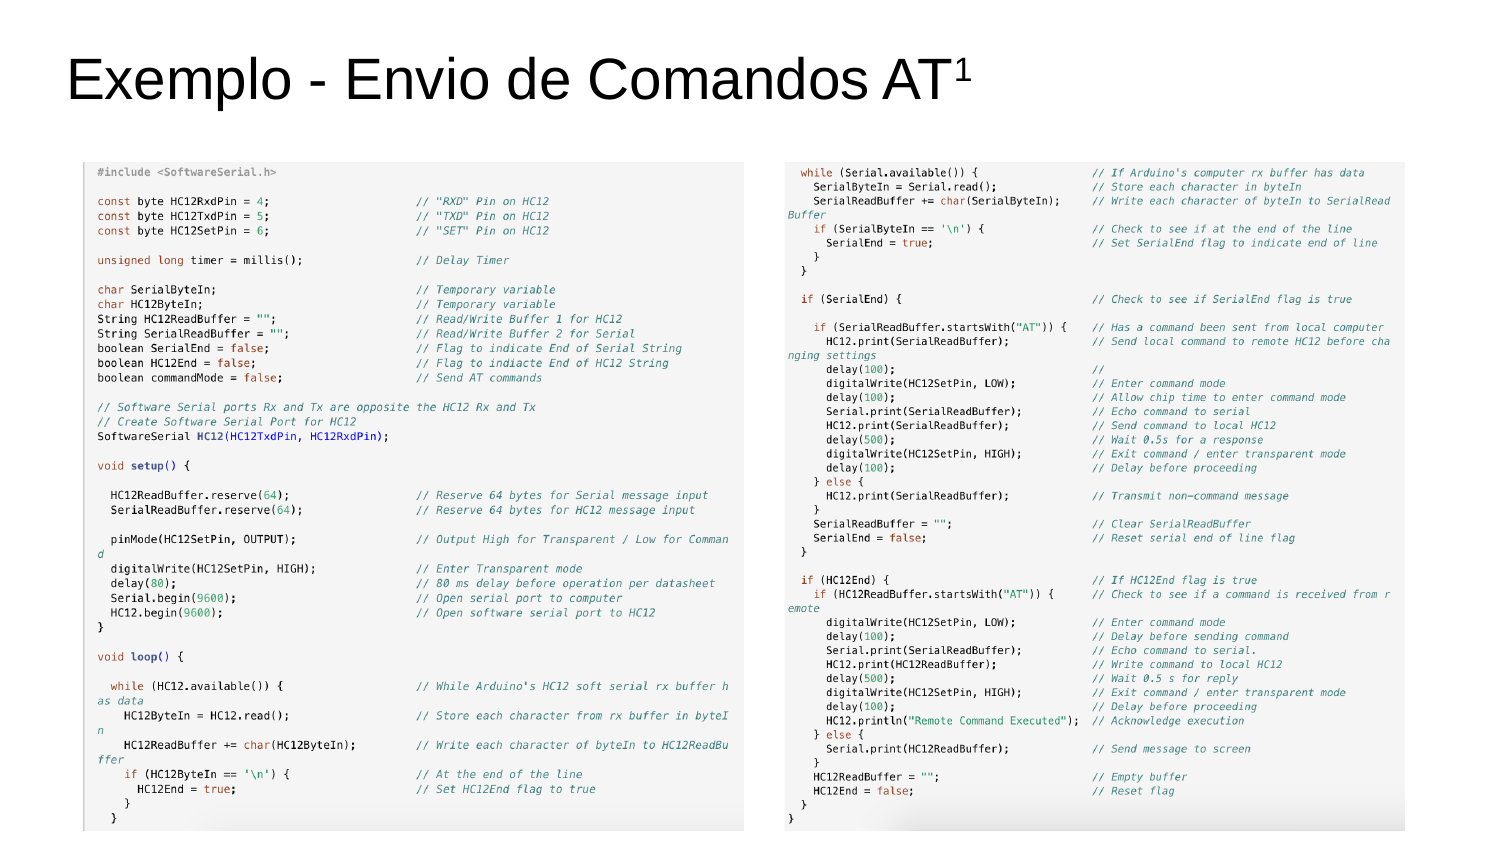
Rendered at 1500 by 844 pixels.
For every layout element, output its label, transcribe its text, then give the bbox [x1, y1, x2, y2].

picture [83, 162, 744, 831]
title Exemplo - Envio de Comandos AT1 [51, 25, 1449, 120]
picture [784, 162, 1405, 831]
